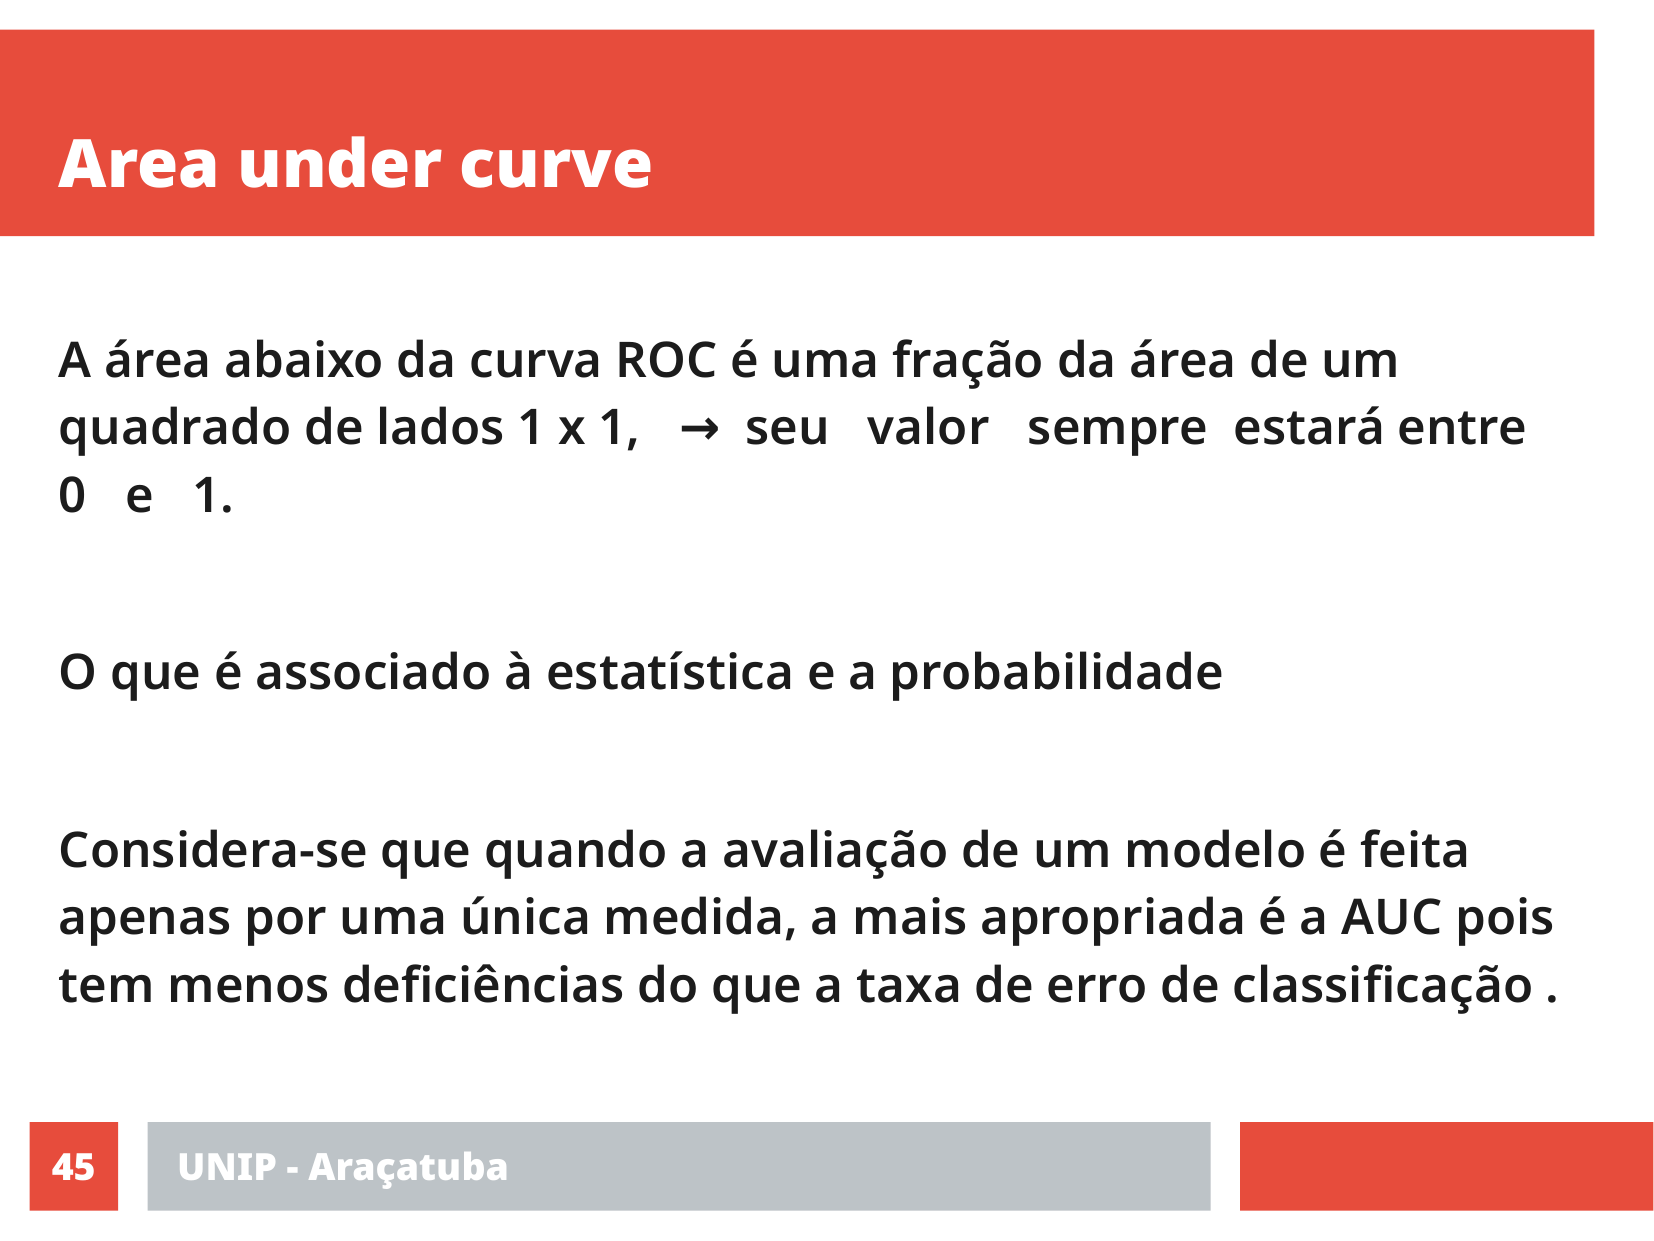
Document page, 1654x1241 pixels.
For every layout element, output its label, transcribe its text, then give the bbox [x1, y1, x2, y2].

list A área abaixo da curva ROC é uma fração da área de um quadrado de lados 1 x 1, → seu valor sempre estará entre 0 e 1. O que é associado à estatística e a probabilidade Considera-se que quando a avaliação de um modelo é feita apenas por uma única medida, a mais apropriada é a AUC pois tem menos deficiências do que a taxa de erro de classificação . [59, 324, 1565, 1093]
title Area under curve [59, 59, 1595, 207]
